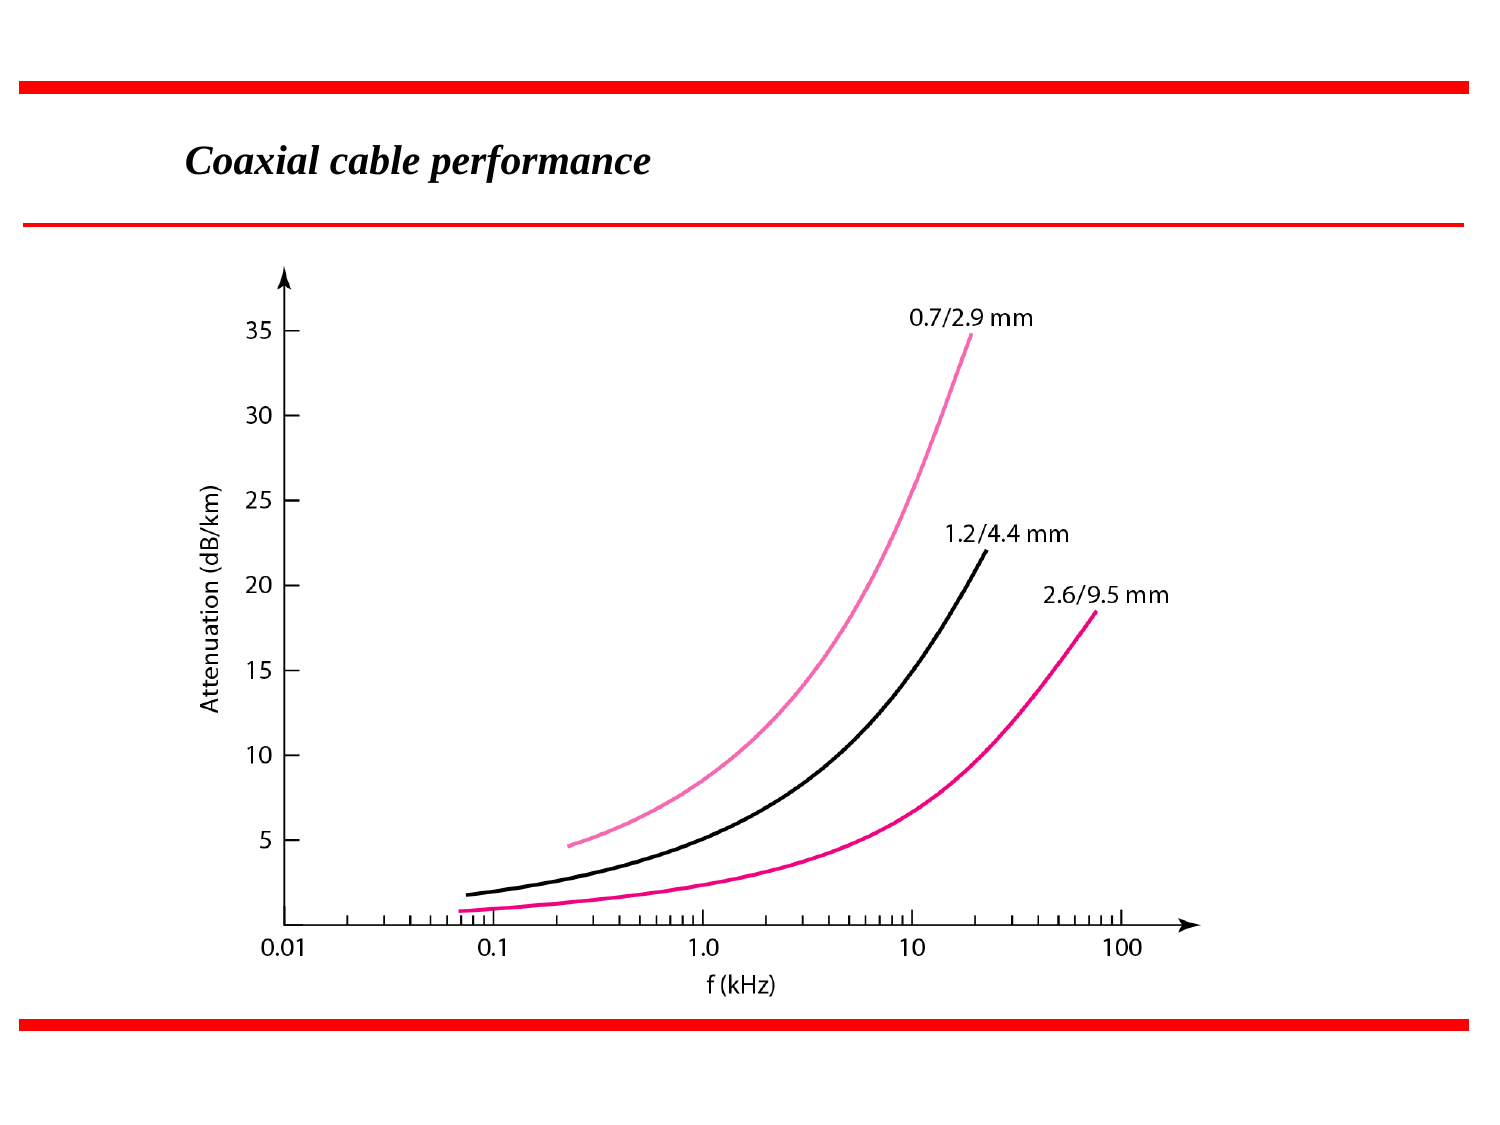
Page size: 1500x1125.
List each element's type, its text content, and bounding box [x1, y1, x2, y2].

picture [196, 266, 1201, 1000]
text_box Coaxial cable performance [170, 125, 667, 191]
